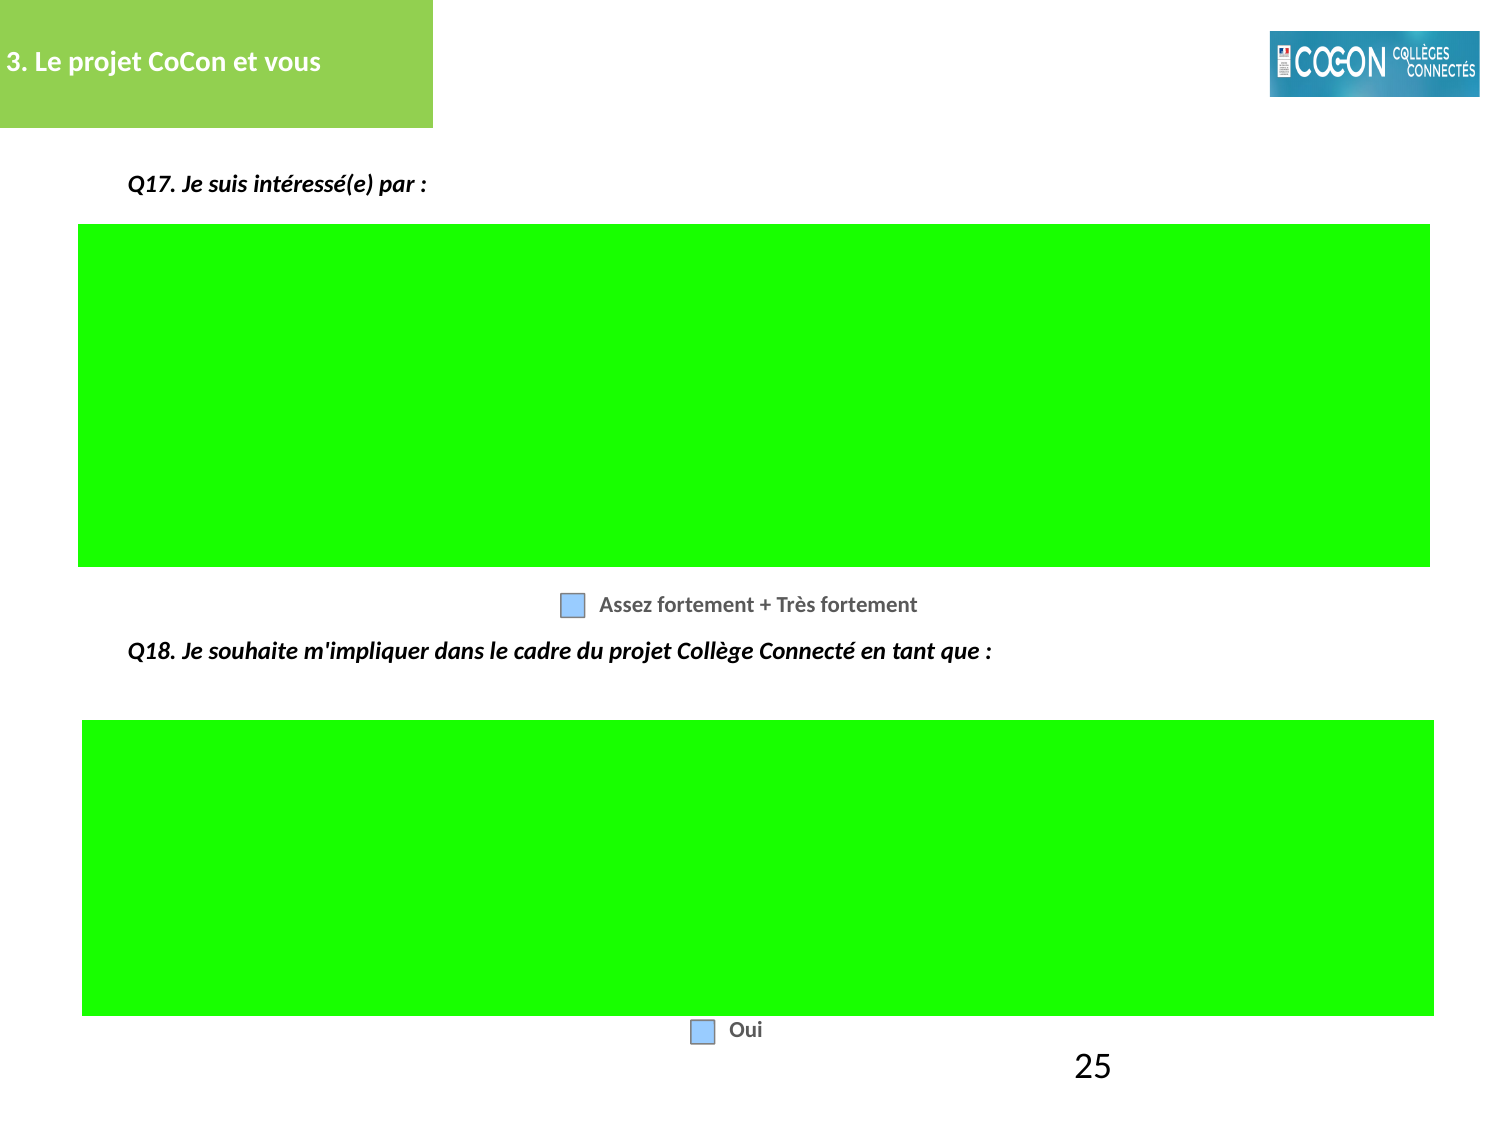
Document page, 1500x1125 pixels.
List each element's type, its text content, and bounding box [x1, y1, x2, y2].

text_box [560, 593, 584, 618]
picture [82, 720, 1434, 1016]
text_box Q18. Je souhaite m'impliquer dans le cadre du projet Collège Connecté en tant que : [113, 634, 1406, 681]
text_box [690, 1020, 714, 1044]
text_box 3. Le projet CoCon et vous [0, 0, 433, 128]
picture [1269, 31, 1480, 97]
text_box Oui [714, 1016, 821, 1059]
text_box Assez fortement + Très fortement [584, 586, 1075, 634]
picture [78, 224, 1430, 567]
text_box <numéro> [1059, 1042, 1397, 1103]
text_box Q17. Je suis intéressé(e) par : [112, 166, 1407, 209]
